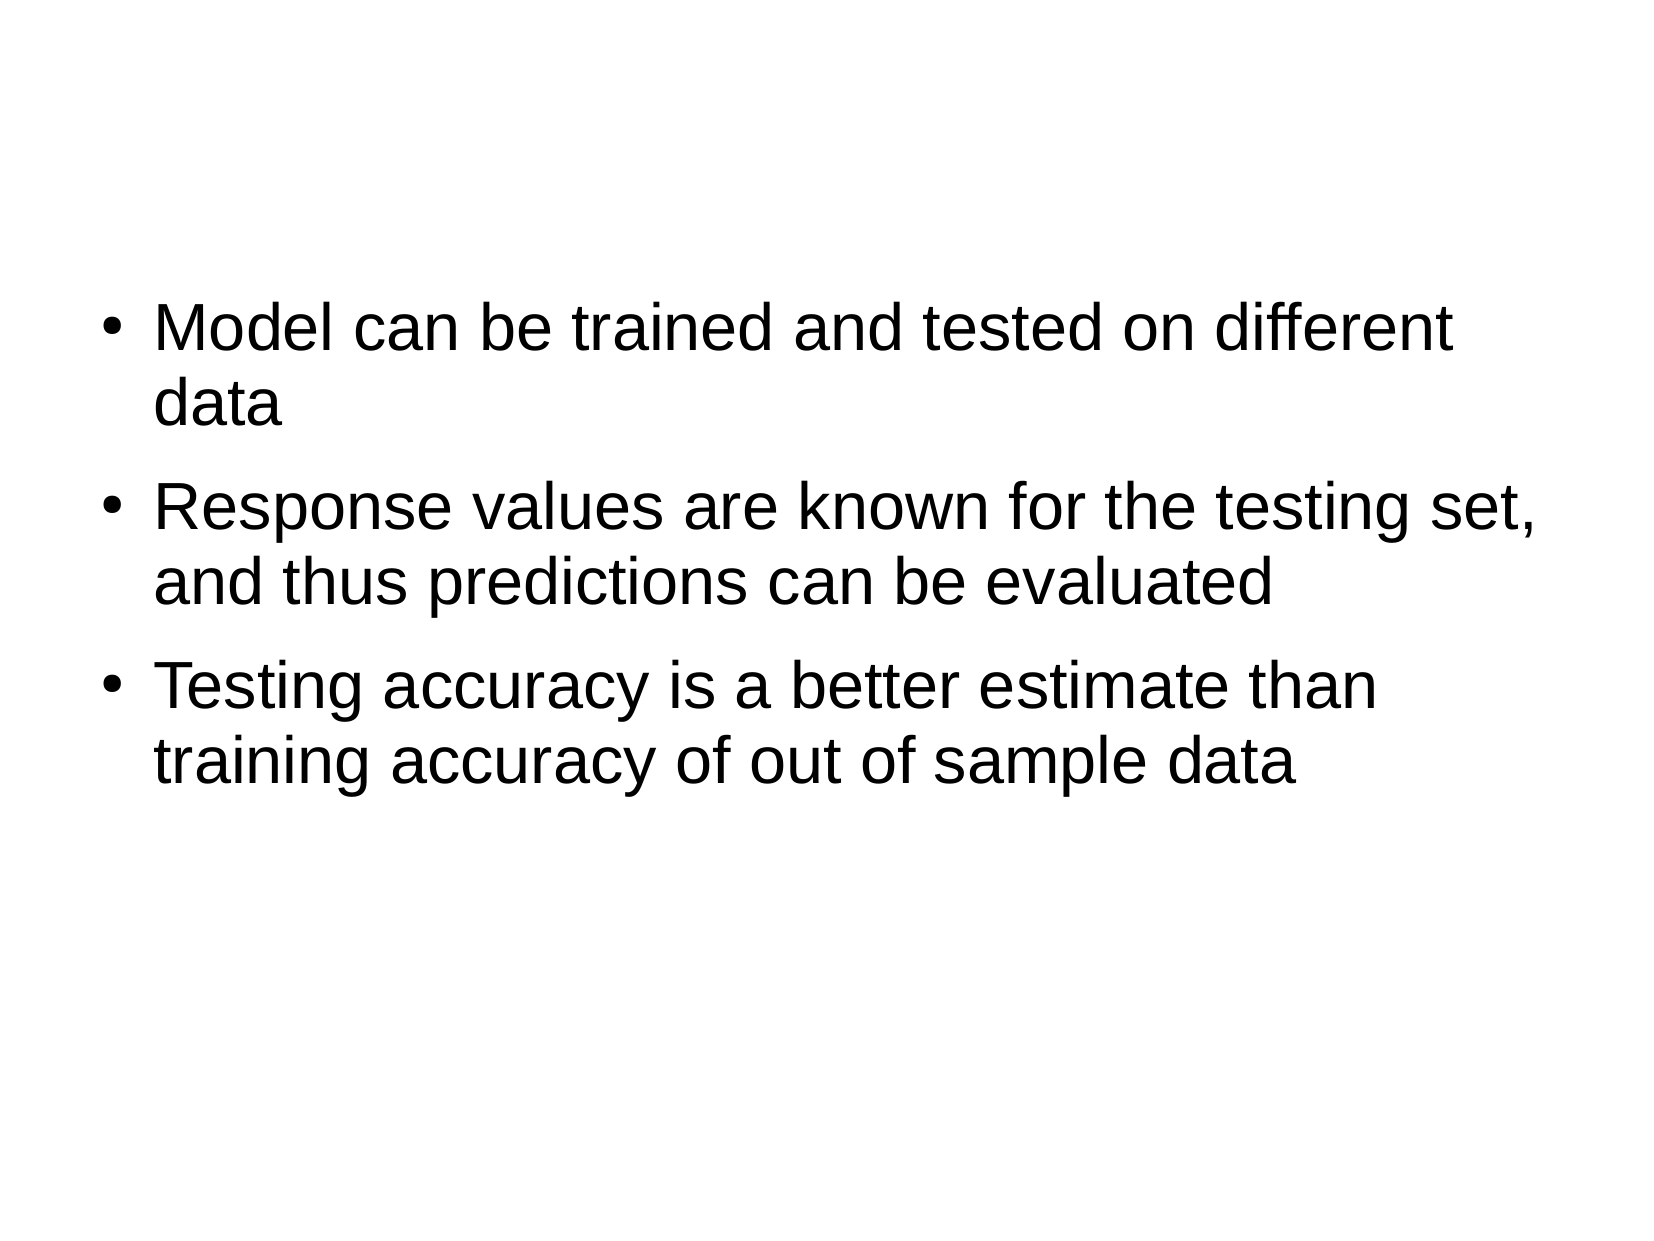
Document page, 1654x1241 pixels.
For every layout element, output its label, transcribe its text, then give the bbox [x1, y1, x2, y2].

list Model can be trained and tested on different data Response values are known for the testing set, and thus predictions can be evaluated Testing accuracy is a better estimate than training accuracy of out of sample data [82, 290, 1571, 1010]
